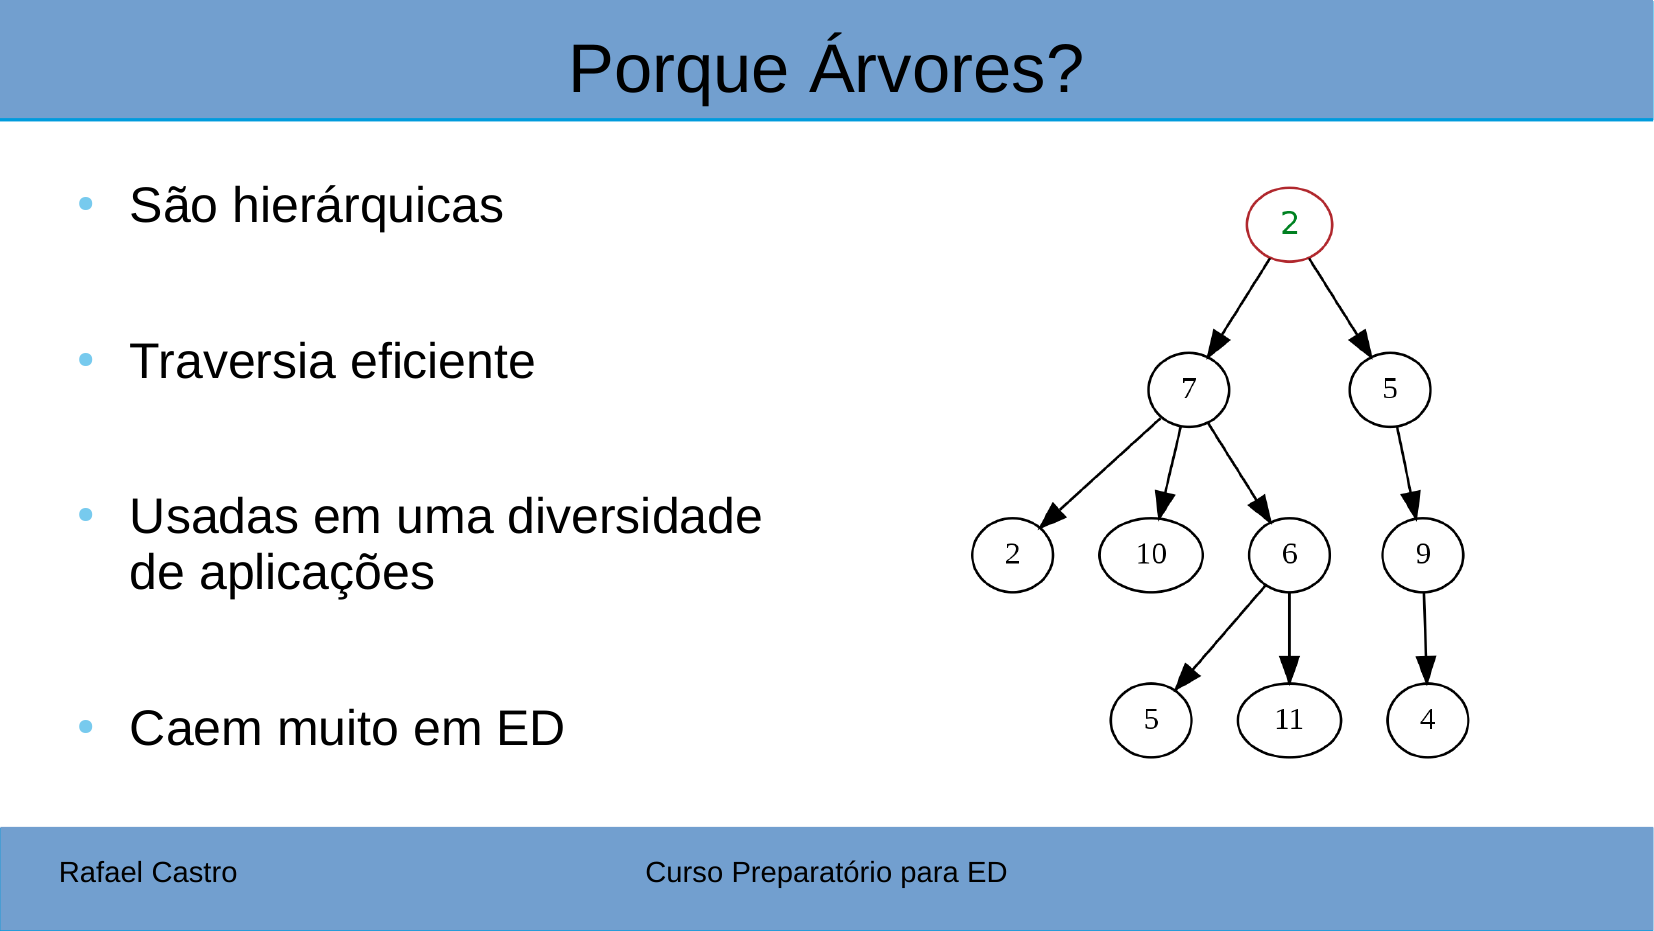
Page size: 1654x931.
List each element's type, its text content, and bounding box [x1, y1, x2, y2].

list São hierárquicas Traversia eficiente Usadas em uma diversidade de aplicações Caem muito em ED [59, 177, 809, 768]
title Porque Árvores? [59, 29, 1595, 108]
picture [925, 177, 1516, 768]
